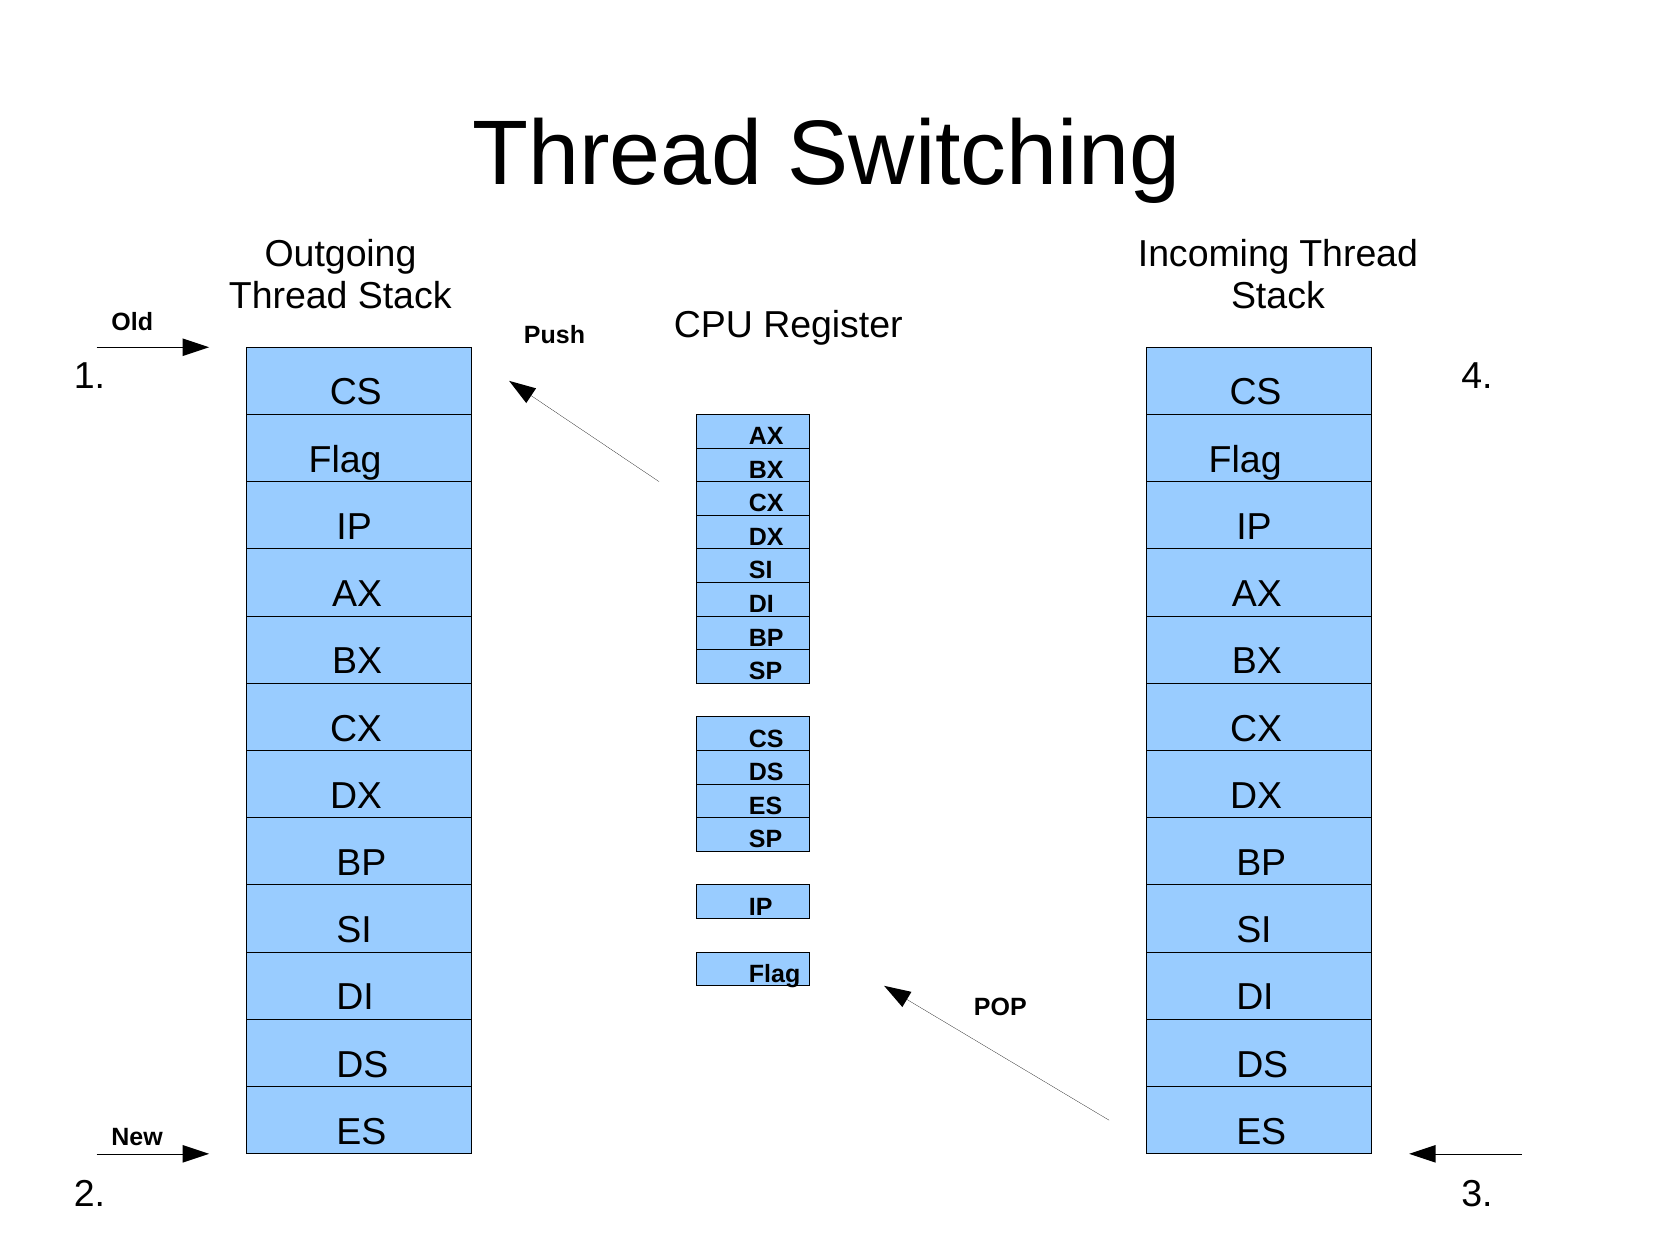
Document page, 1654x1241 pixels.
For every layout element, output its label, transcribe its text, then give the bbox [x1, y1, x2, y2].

text_box BX [317, 632, 397, 690]
text_box IP [321, 497, 387, 555]
text_box [799, 716, 810, 750]
text_box [246, 1087, 472, 1154]
text_box SI [321, 901, 387, 959]
text_box BP [734, 616, 800, 660]
text_box [246, 953, 472, 1019]
text_box [696, 516, 734, 548]
text_box Push [509, 313, 622, 358]
text_box [246, 415, 472, 481]
text_box 4. [1446, 347, 1522, 405]
text_box SP [734, 817, 831, 862]
text_box CPU Register [659, 296, 922, 354]
text_box [246, 684, 472, 750]
text_box [246, 751, 472, 817]
text_box [246, 549, 472, 616]
text_box [798, 414, 810, 448]
text_box [696, 952, 734, 986]
text_box DI [1221, 968, 1325, 1026]
text_box [1146, 415, 1372, 481]
text_box [1146, 617, 1372, 683]
text_box [798, 785, 810, 817]
text_box [696, 482, 734, 515]
text_box CX [734, 481, 799, 515]
text_box 1. [59, 347, 135, 415]
text_box DS [321, 1035, 404, 1093]
text_box [788, 884, 810, 919]
text_box CS [1214, 363, 1297, 421]
text_box BX [1217, 632, 1297, 690]
text_box Incoming Thread Stack [1109, 225, 1447, 324]
text_box [696, 414, 734, 448]
text_box [1146, 751, 1372, 817]
text_box [1146, 953, 1372, 1019]
text_box AX [734, 414, 798, 459]
text_box DS [1221, 1035, 1304, 1093]
text_box [696, 650, 734, 684]
text_box [246, 885, 472, 952]
text_box [696, 583, 734, 616]
text_box [246, 818, 472, 884]
text_box [800, 627, 810, 649]
text_box ES [734, 795, 798, 817]
text_box DI [321, 968, 425, 1026]
text_box [696, 818, 734, 852]
text_box CS [734, 716, 799, 750]
text_box [696, 785, 734, 817]
text_box [696, 716, 734, 750]
text_box Flag [293, 430, 397, 488]
text_box DI [734, 582, 810, 627]
text_box BX [734, 448, 799, 481]
text_box DX [734, 515, 799, 548]
text_box [696, 549, 734, 582]
text_box CX [315, 699, 397, 757]
text_box ES [1221, 1102, 1302, 1160]
text_box 3. [1446, 1165, 1522, 1222]
text_box ES [321, 1102, 402, 1160]
text_box [696, 884, 734, 919]
text_box Flag [734, 952, 837, 996]
text_box New [96, 1114, 210, 1159]
text_box DX [315, 766, 397, 824]
text_box [1146, 684, 1372, 750]
text_box [696, 617, 734, 649]
text_box CS [314, 363, 397, 421]
text_box [246, 482, 472, 548]
text_box [799, 751, 810, 784]
text_box [1146, 549, 1372, 616]
text_box [799, 449, 810, 481]
text_box [696, 449, 734, 481]
text_box [799, 516, 810, 548]
text_box 2. [59, 1165, 135, 1222]
text_box IP [1221, 497, 1287, 555]
text_box AX [317, 565, 397, 623]
text_box CX [1215, 699, 1297, 757]
text_box DX [1215, 766, 1297, 824]
text_box [1146, 885, 1372, 952]
text_box [800, 549, 810, 582]
text_box IP [734, 884, 788, 929]
text_box Outgoing Thread Stack [209, 225, 472, 324]
text_box DS [734, 750, 799, 795]
text_box [246, 617, 472, 683]
text_box Flag [1193, 430, 1297, 488]
text_box Old [96, 300, 172, 344]
text_box [1146, 482, 1372, 548]
text_box [1146, 818, 1372, 884]
text_box BP [321, 833, 425, 891]
text_box [1146, 347, 1372, 414]
text_box SI [734, 548, 800, 593]
text_box [696, 751, 734, 784]
text_box SP [734, 649, 810, 694]
text_box AX [1217, 565, 1297, 623]
title Thread Switching [82, 49, 1571, 257]
text_box [799, 482, 810, 515]
text_box [1146, 1087, 1372, 1154]
text_box [246, 347, 472, 414]
text_box BP [1221, 833, 1325, 891]
text_box POP [959, 985, 1072, 1054]
text_box SI [1221, 901, 1287, 959]
text_box [1146, 1020, 1372, 1086]
text_box [246, 1020, 472, 1086]
